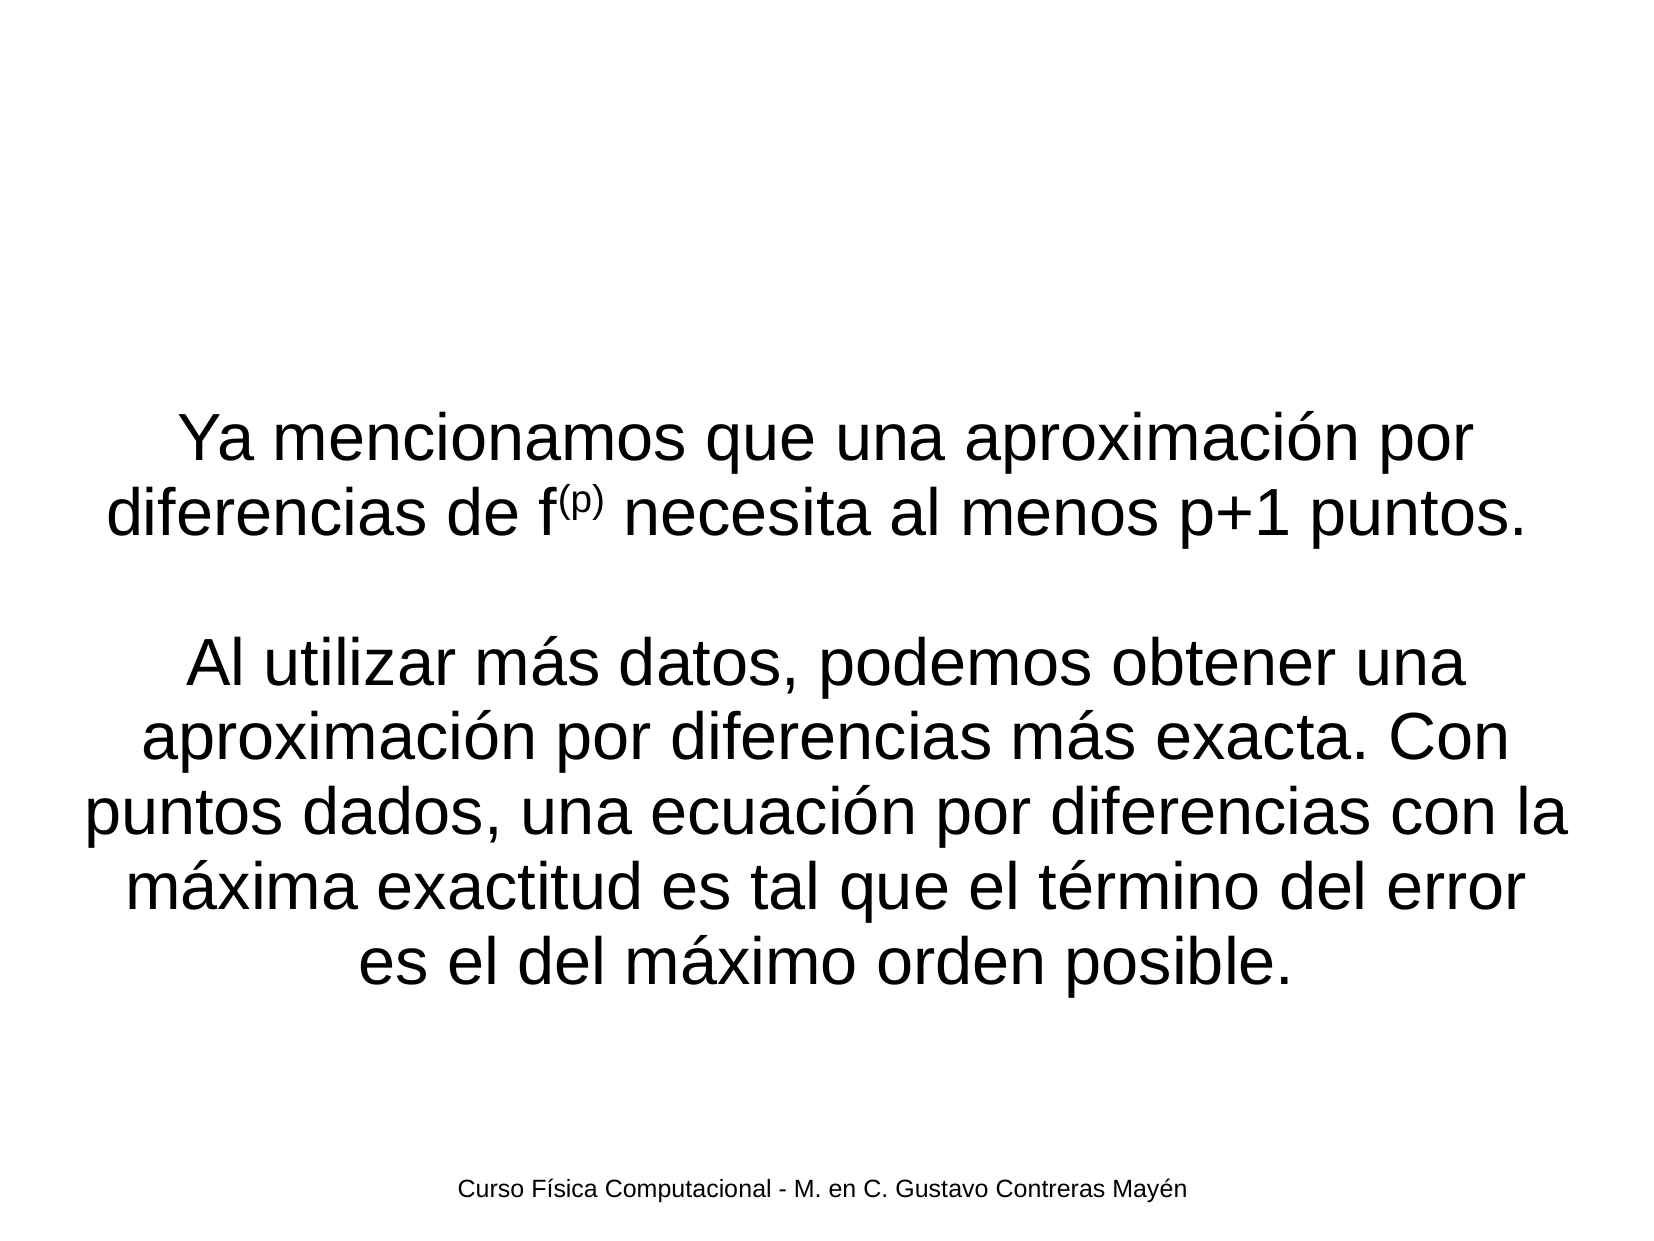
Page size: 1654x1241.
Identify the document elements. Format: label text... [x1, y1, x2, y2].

subtitle Ya mencionamos que una aproximación por diferencias de f(p) necesita al menos p+1 puntos. Al utilizar más datos, podemos obtener una aproximación por diferencias más exacta. Con puntos dados, una ecuación por diferencias con la máxima exactitud es tal que el término del error es el del máximo orden posible. [82, 297, 1571, 1102]
